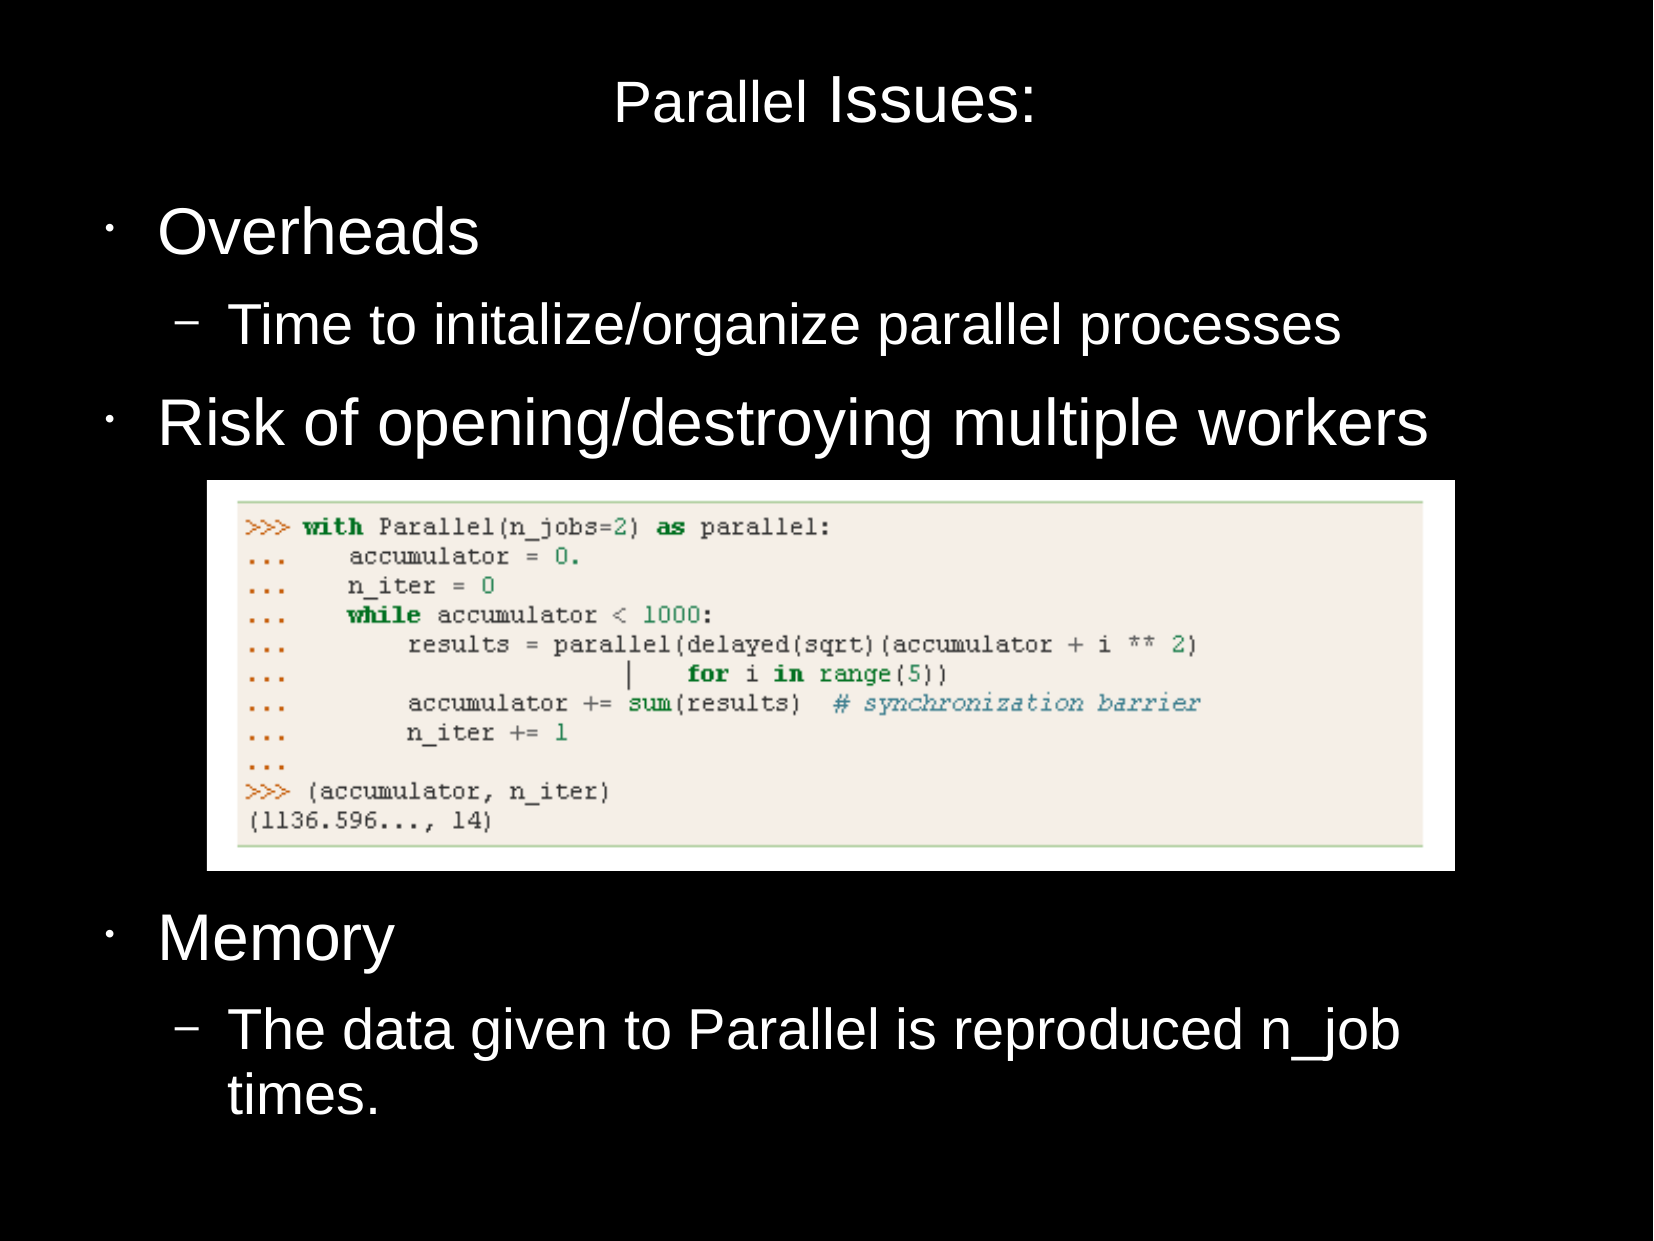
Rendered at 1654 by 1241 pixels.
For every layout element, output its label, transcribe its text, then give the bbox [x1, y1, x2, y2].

title Parallel Issues: [82, 49, 1571, 151]
list Overheads Time to initalize/organize parallel processes Risk of opening/destroying multiple workers Memory The data given to Parallel is reproduced n_job times. [87, 195, 1576, 1135]
picture [206, 480, 1456, 871]
